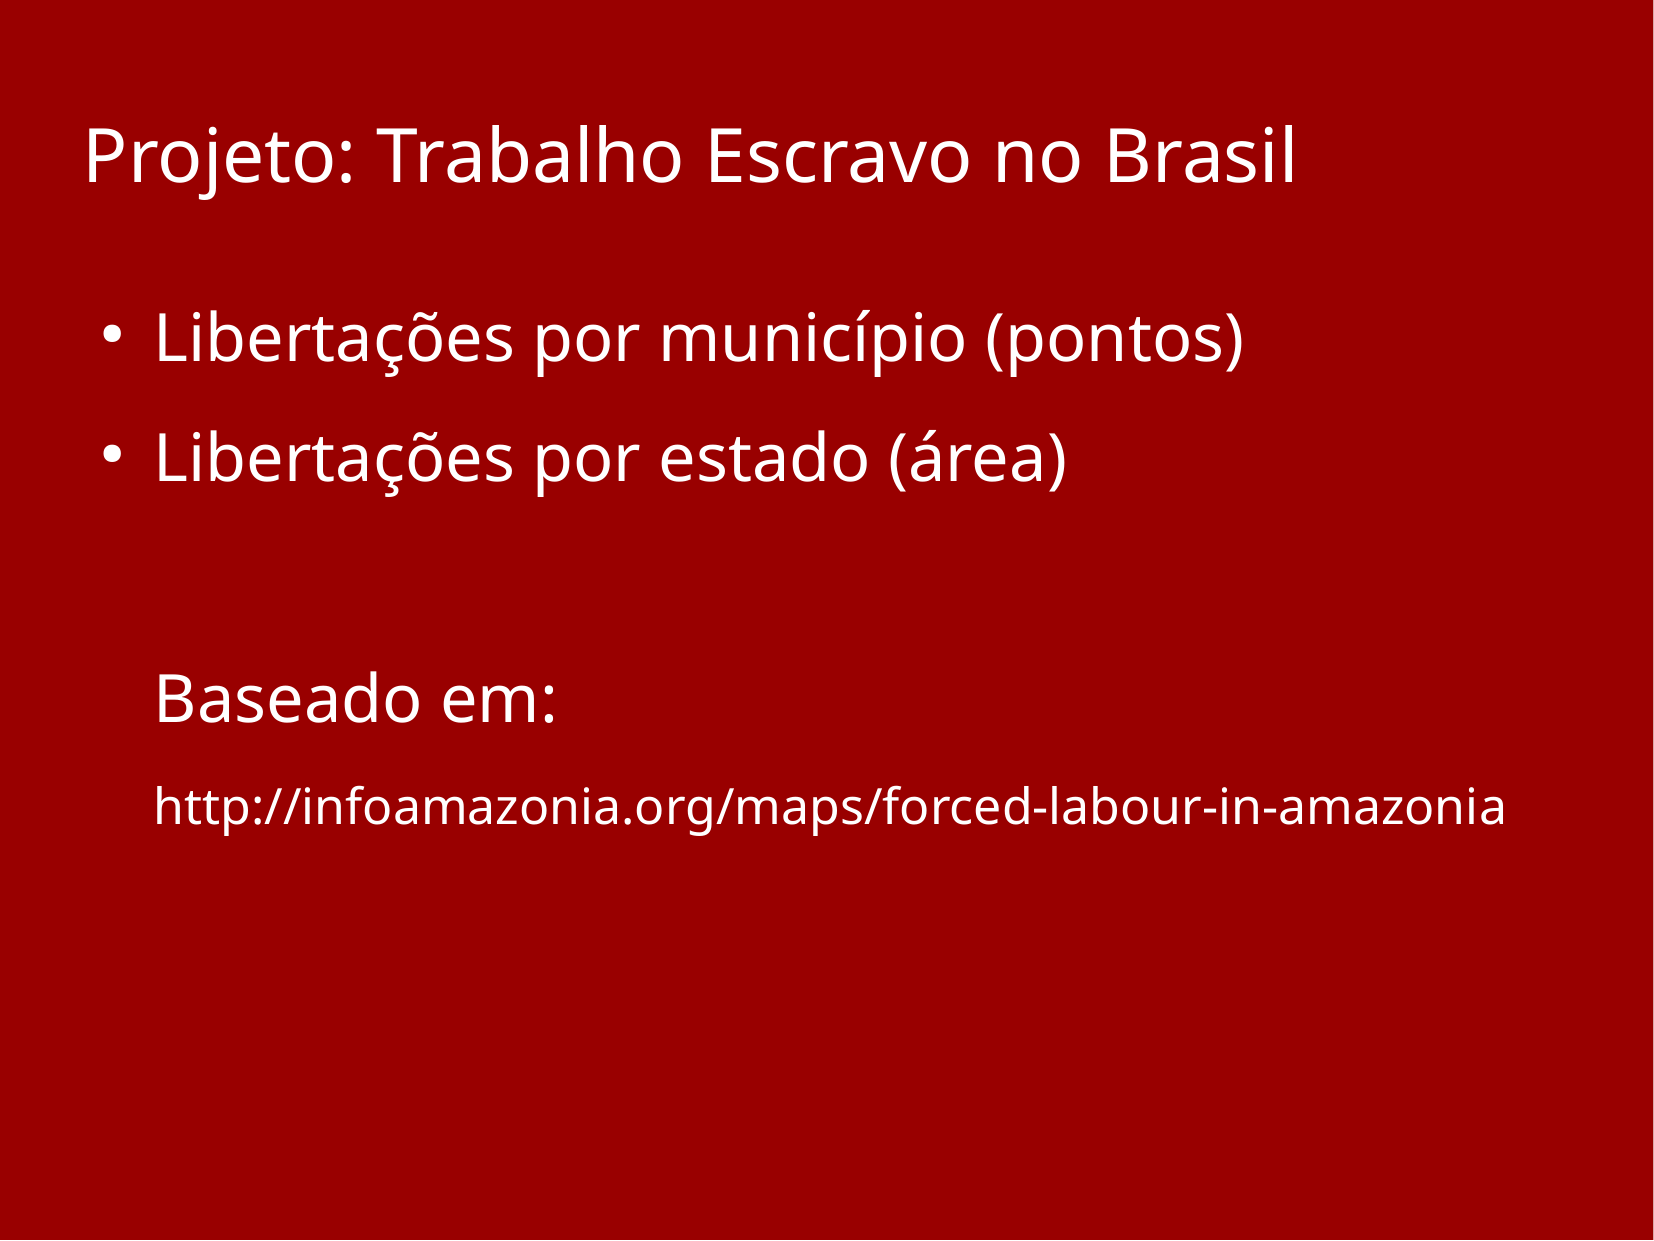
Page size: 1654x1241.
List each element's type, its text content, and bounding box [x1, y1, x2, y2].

list Libertações por município (pontos) Libertações por estado (área) Baseado em: http://infoamazonia.org/maps/forced-labour-in-amazonia [82, 290, 1571, 1010]
title Projeto: Trabalho Escravo no Brasil [82, 49, 1571, 257]
